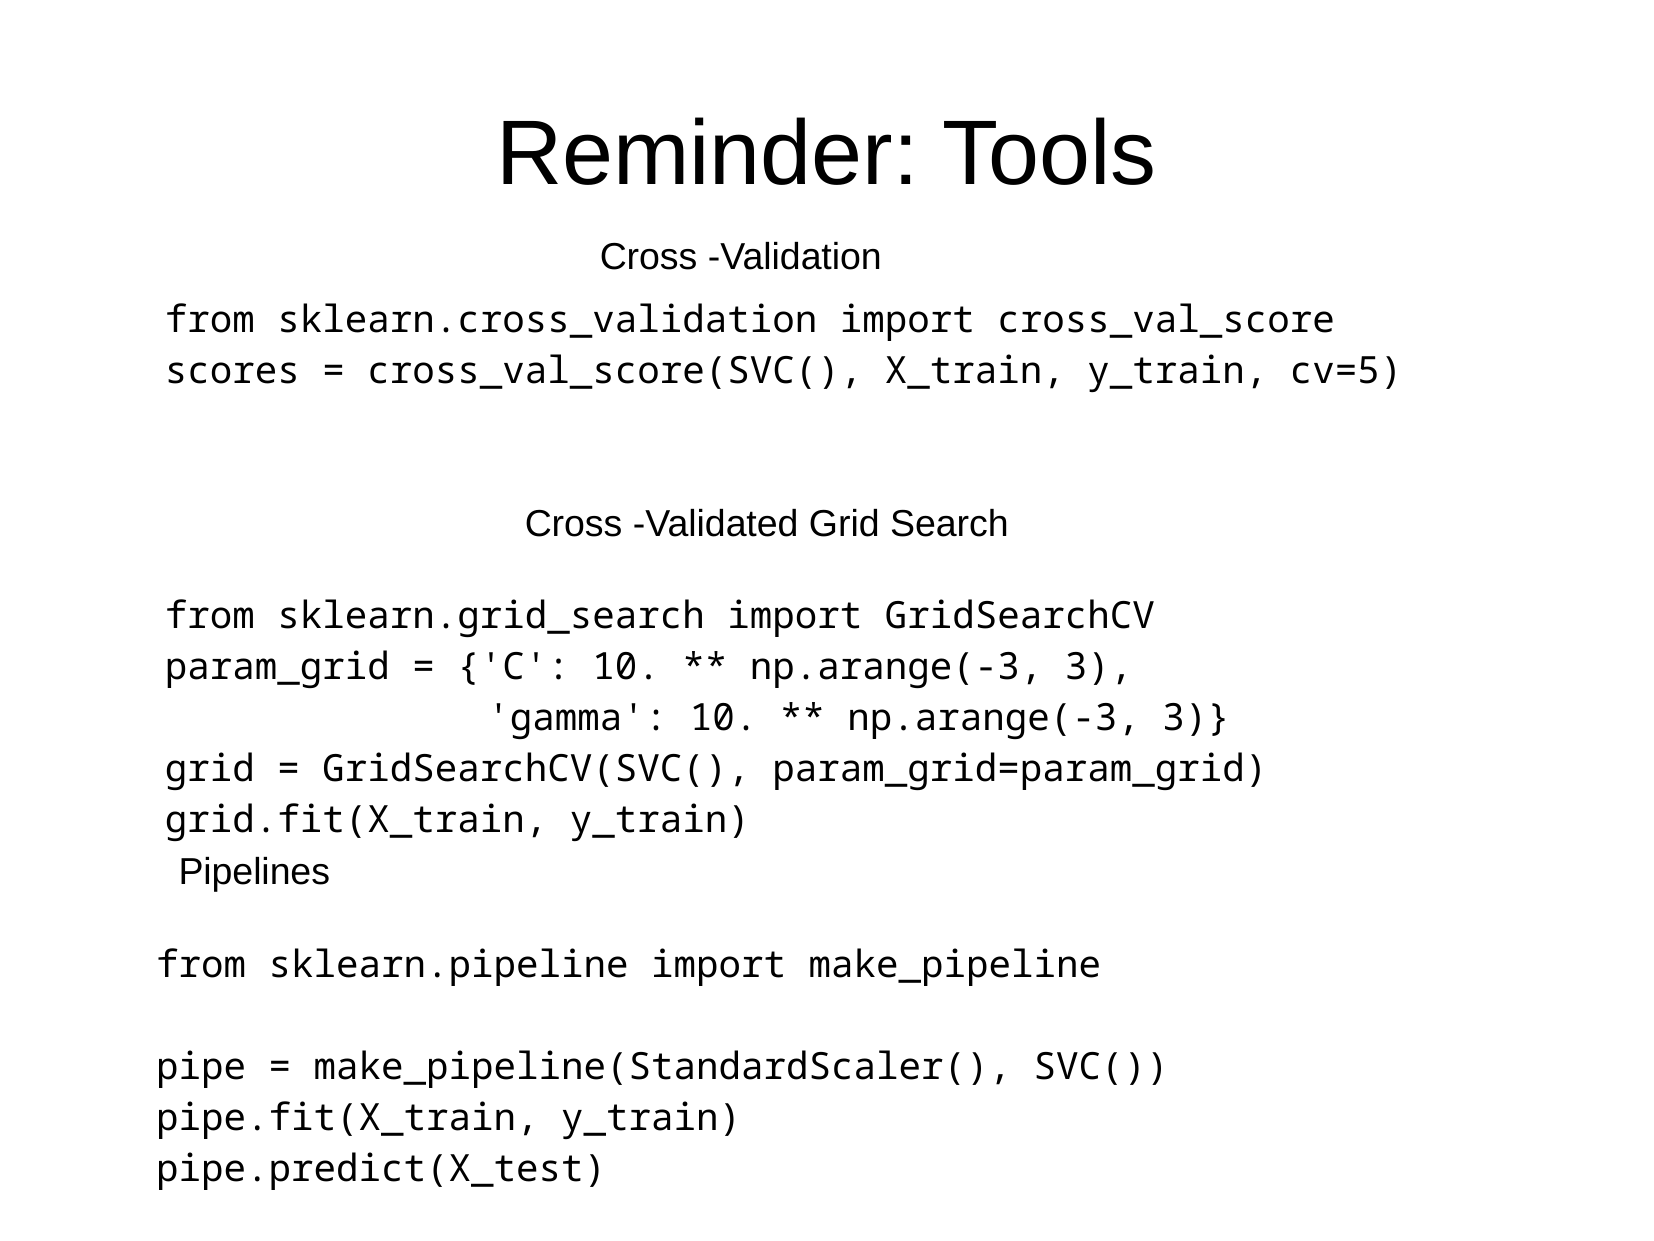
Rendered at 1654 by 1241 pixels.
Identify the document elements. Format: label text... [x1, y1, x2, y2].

text_box from sklearn.pipeline import make_pipeline pipe = make_pipeline(StandardScaler(), SVC()) pipe.fit(X_train, y_train) pipe.predict(X_test) [141, 930, 1531, 1158]
text_box Cross -Validation [585, 228, 946, 285]
text_box from sklearn.cross_validation import cross_val_score scores = cross_val_score(SVC(), X_train, y_train, cv=5) [150, 285, 1426, 446]
text_box from sklearn.grid_search import GridSearchCV param_grid = {'C': 10. ** np.arange(-3, 3), 'gamma': 10. ** np.arange(-3, 3)} grid = GridSearchCV(SVC(), param_grid=param_grid) grid.fit(X_train, y_train) [150, 581, 1421, 809]
text_box Pipelines [163, 843, 346, 916]
text_box Cross -Validated Grid Search [510, 495, 1171, 552]
title Reminder: Tools [82, 49, 1571, 257]
